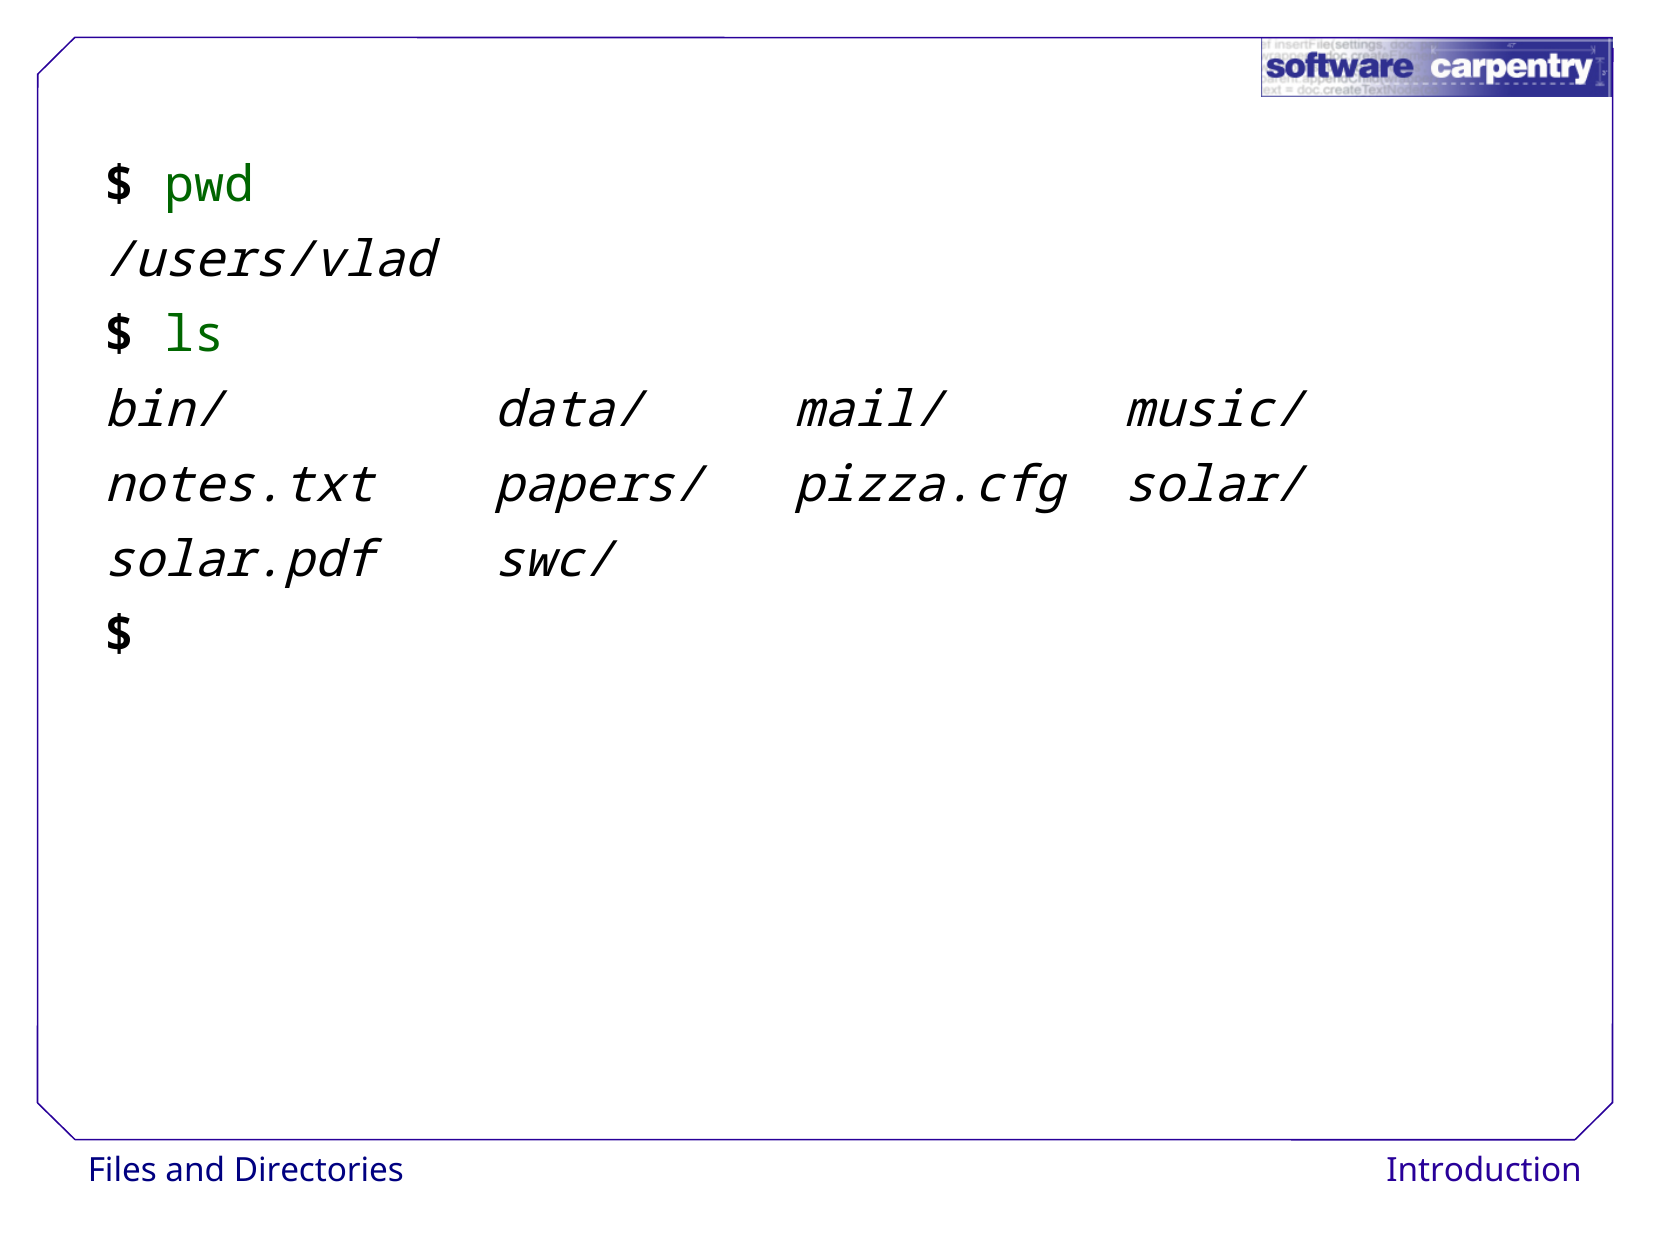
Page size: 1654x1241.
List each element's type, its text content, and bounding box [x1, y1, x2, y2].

picture [1261, 39, 1613, 97]
text_box $ pwd /users/vlad $ ls bin/ data/ mail/ music/ notes.txt papers/ pizza.cfg solar/ solar.pdf swc/ $ [89, 128, 1512, 1037]
